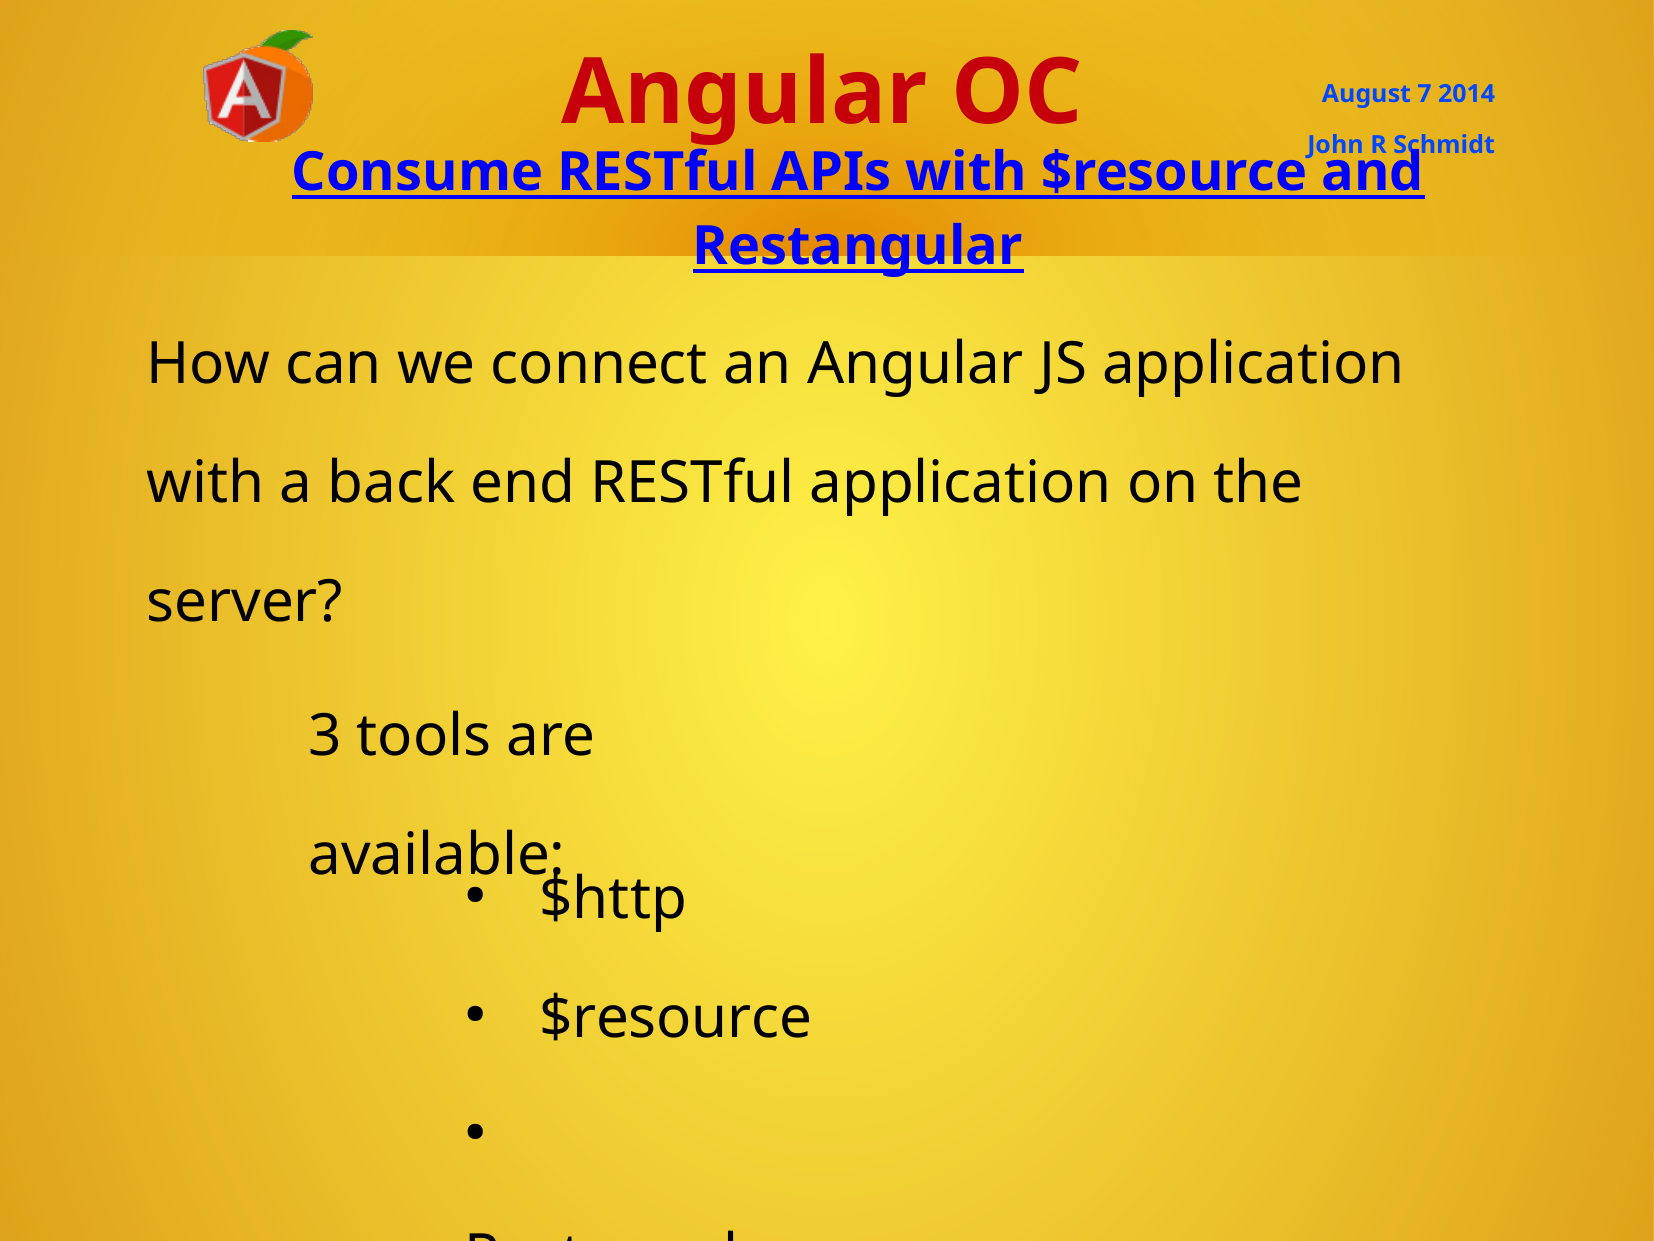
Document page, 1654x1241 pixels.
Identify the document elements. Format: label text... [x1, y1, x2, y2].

picture [202, 30, 316, 142]
subtitle How can we connect an Angular JS application with a back end RESTful application on the server? [146, 375, 1501, 545]
text_box Consume RESTful APIs with $resource and Restangular [150, 175, 1567, 239]
title Angular OC [560, 34, 1086, 142]
text_box 3 tools are available: [293, 646, 875, 736]
text_box August 7 2014 John R Schmidt [1260, 51, 1510, 172]
text_box $http $resource Restangular [450, 809, 859, 1096]
